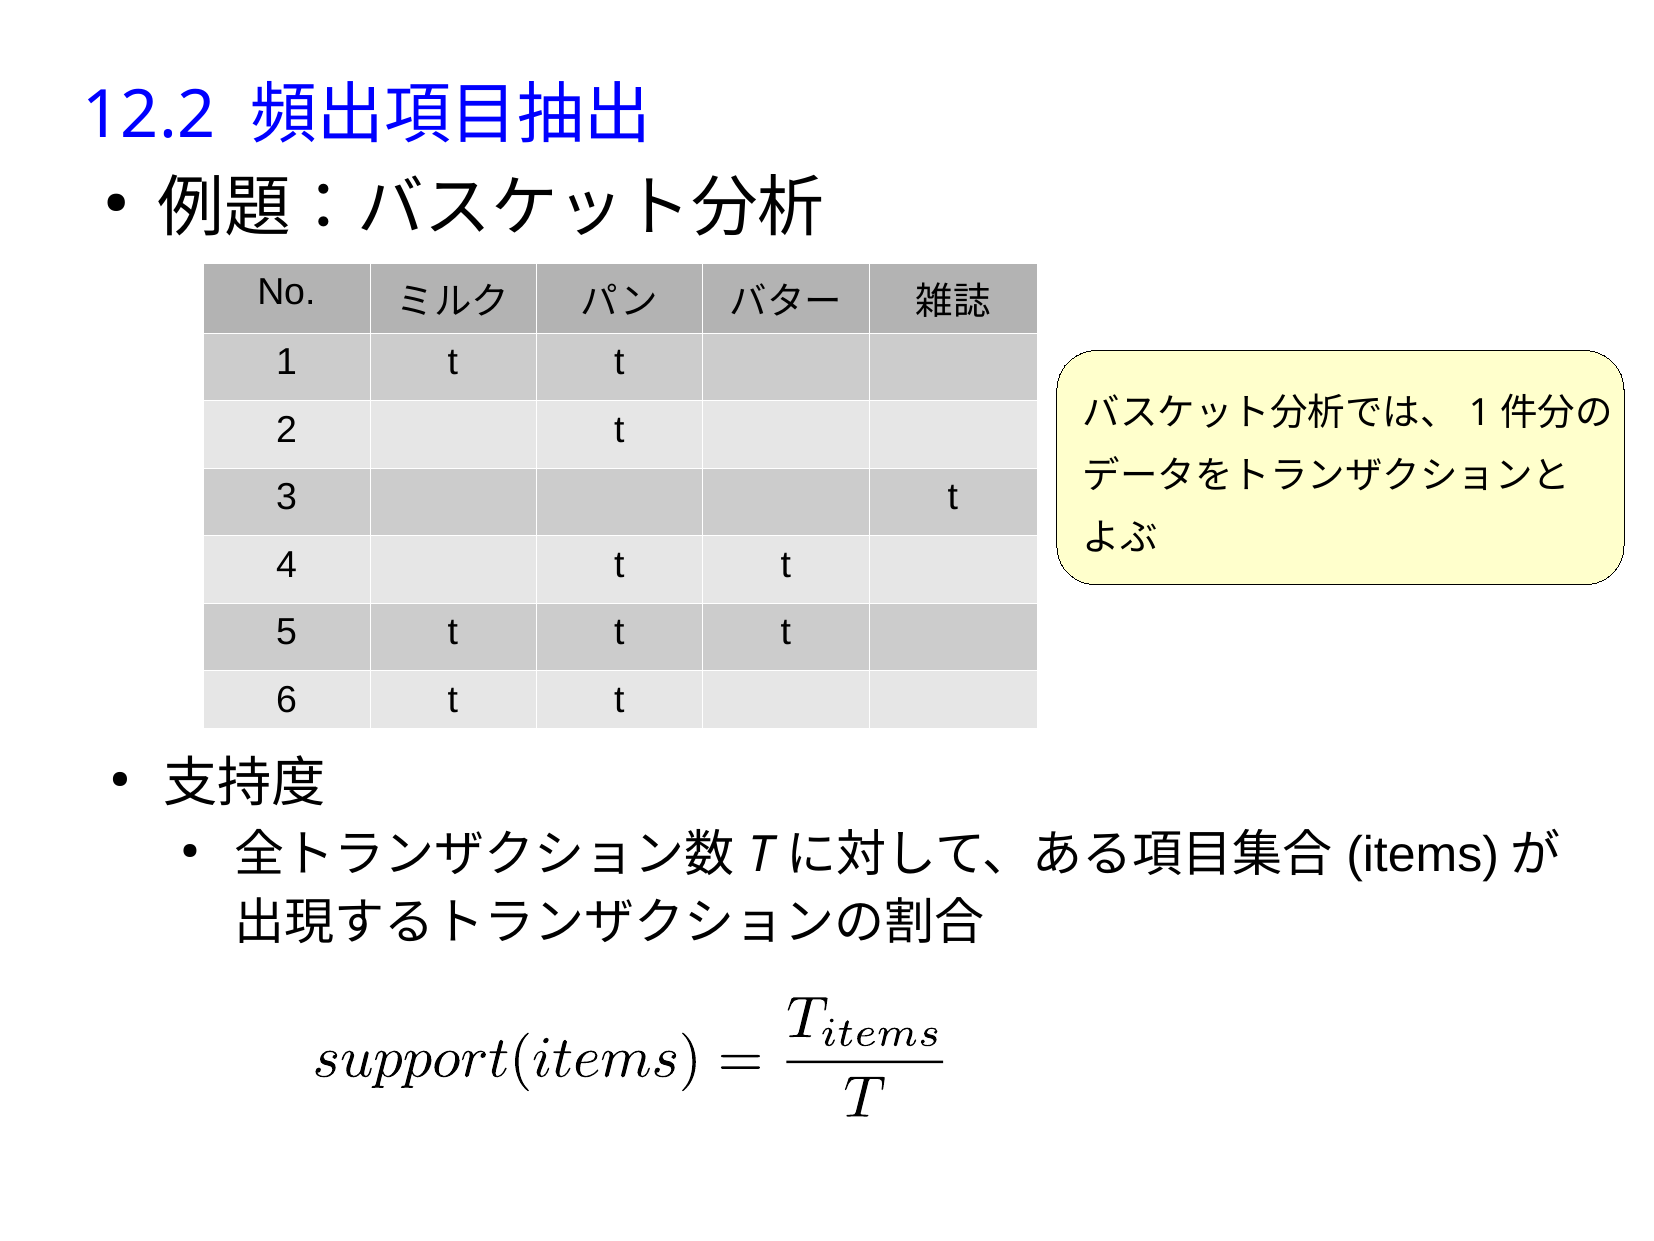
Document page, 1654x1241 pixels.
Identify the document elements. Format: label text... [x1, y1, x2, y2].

table_cell t [537, 536, 702, 603]
table_header 雑誌 [870, 264, 1037, 333]
table_cell [870, 334, 1037, 400]
table_cell 6 [204, 671, 370, 728]
text_box バスケット分析では、1件分の データをトランザクションと よぶ [1056, 350, 1625, 585]
table_cell t [537, 604, 702, 670]
table_cell t [537, 401, 702, 468]
table_cell [371, 536, 536, 603]
table_cell t [371, 671, 536, 728]
table_cell [371, 469, 536, 535]
table_cell t [703, 604, 869, 670]
list 支持度 全トランザクション数Tに対して、ある項目集合(items)が出現するトランザクションの割合 [92, 743, 1581, 1006]
table_cell [703, 334, 869, 400]
table_header ミルク [371, 264, 536, 333]
table_cell 5 [204, 604, 370, 670]
table_cell [870, 604, 1037, 670]
table_cell t [537, 671, 702, 728]
table_cell [703, 469, 869, 535]
text_box [312, 997, 944, 1117]
table_cell [371, 401, 536, 468]
table_cell [537, 469, 702, 535]
table_cell 2 [204, 401, 370, 468]
table_cell 4 [204, 536, 370, 603]
table_cell 1 [204, 334, 370, 400]
table_cell t [371, 604, 536, 670]
table_cell t [870, 469, 1037, 535]
table_cell [870, 536, 1037, 603]
table_cell t [703, 536, 869, 603]
table_cell [870, 401, 1037, 468]
table_cell [703, 401, 869, 468]
table_cell t [371, 334, 536, 400]
table_header No. [204, 264, 370, 333]
table_cell [703, 671, 869, 728]
table_header パン [537, 264, 702, 333]
list 例題：バスケット分析 [86, 159, 1575, 260]
table_cell [870, 671, 1037, 728]
table_cell t [537, 334, 702, 400]
table_header バター [703, 264, 869, 333]
table_cell 3 [204, 469, 370, 535]
title 12.2 頻出項目抽出 [82, 58, 1571, 166]
